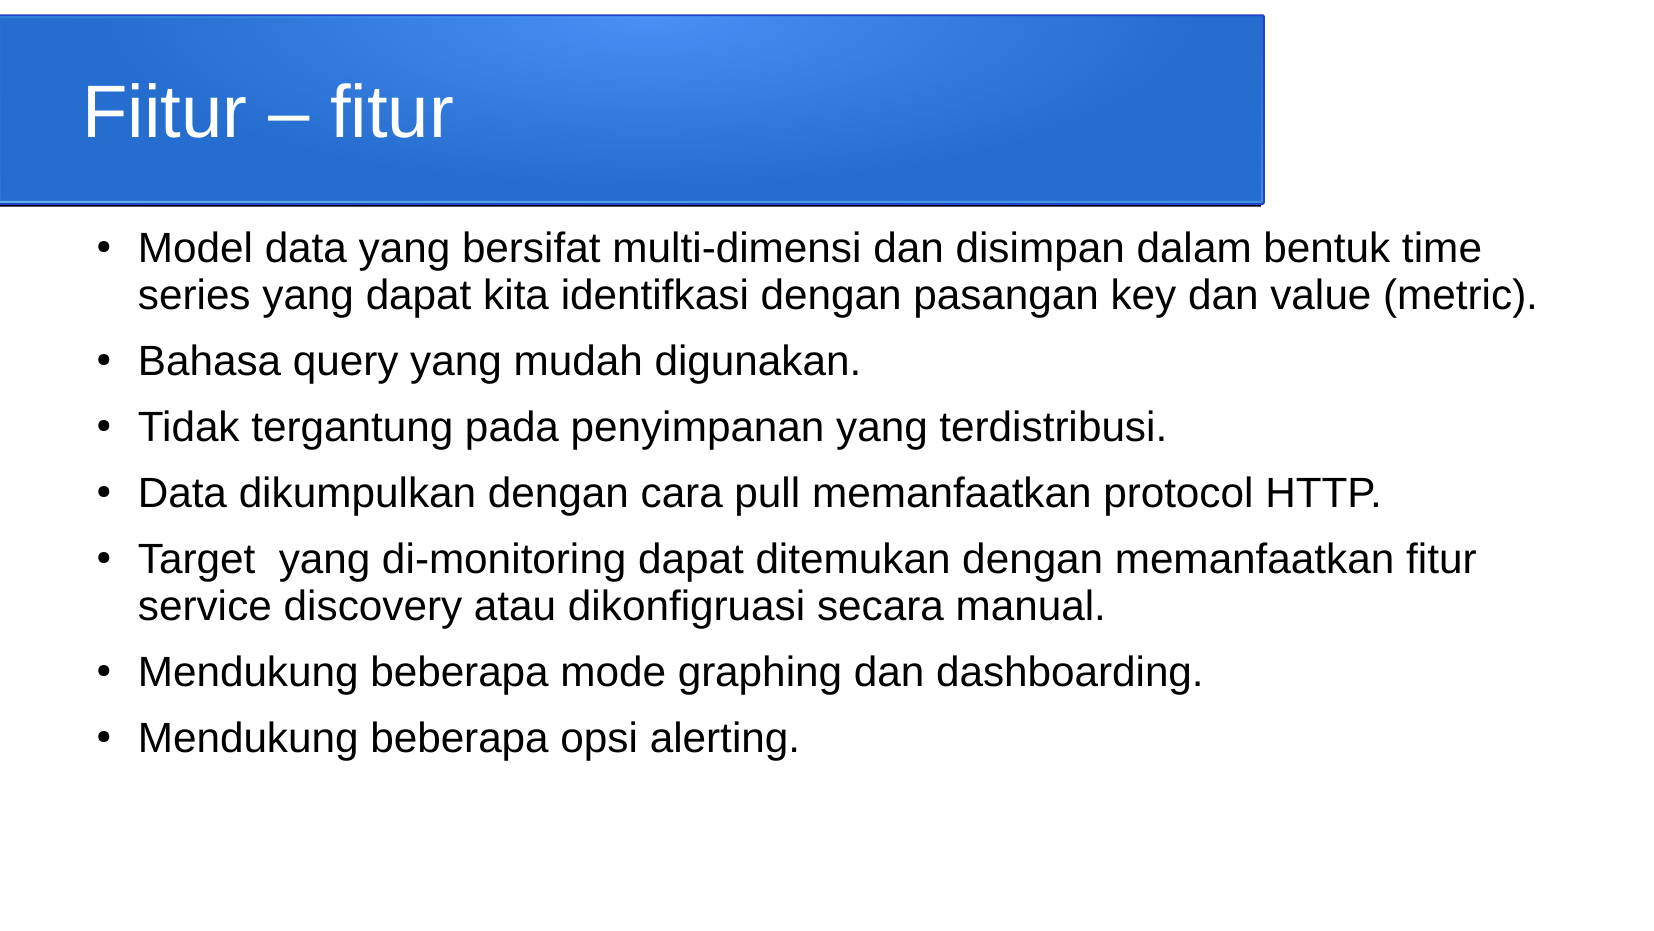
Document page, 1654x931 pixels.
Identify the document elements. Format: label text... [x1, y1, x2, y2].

list Model data yang bersifat multi-dimensi dan disimpan dalam bentuk time series yang dapat kita identifkasi dengan pasangan key dan value (metric). Bahasa query yang mudah digunakan. Tidak tergantung pada penyimpanan yang terdistribusi. Data dikumpulkan dengan cara pull memanfaatkan protocol HTTP. Target yang di-monitoring dapat ditemukan dengan memanfaatkan fitur service discovery atau dikonfigruasi secara manual. Mendukung beberapa mode graphing dan dashboarding. Mendukung beberapa opsi alerting. [82, 224, 1571, 764]
title Fiitur – fitur [82, 35, 1235, 189]
